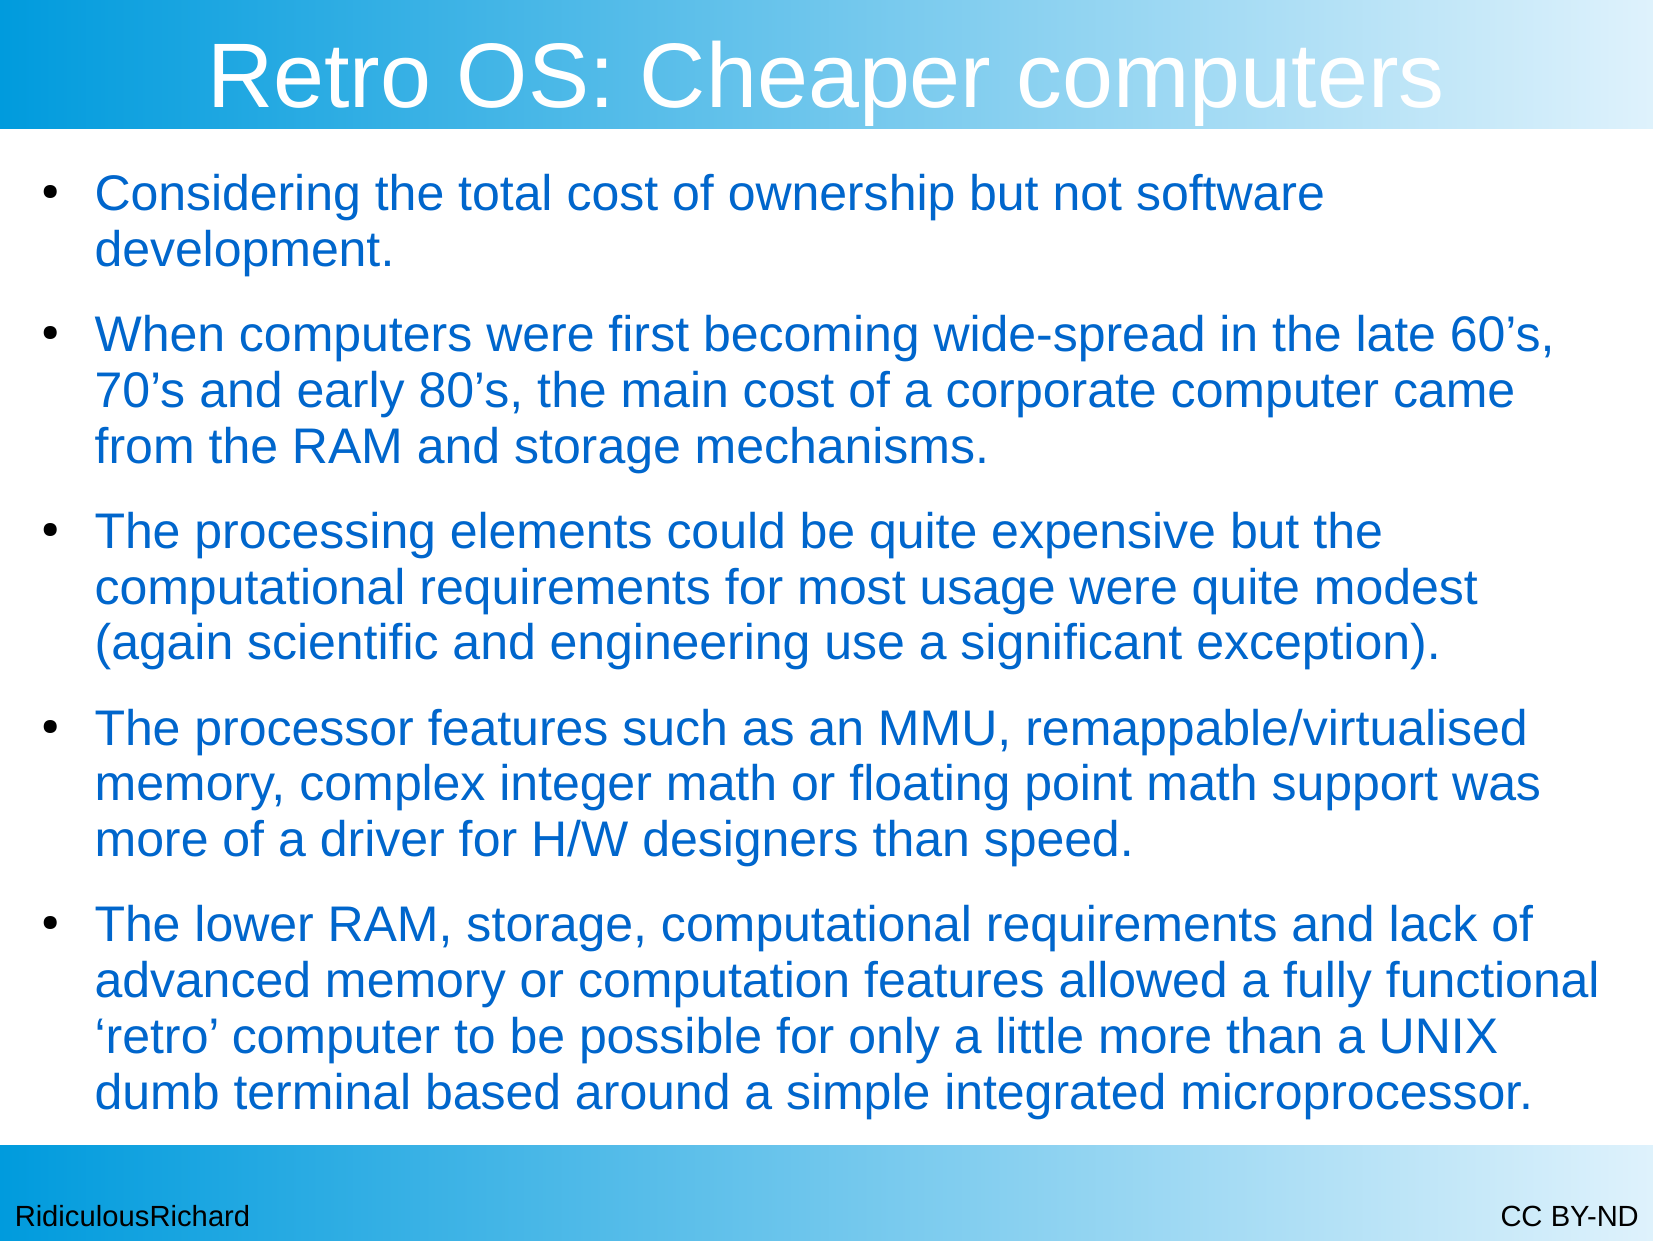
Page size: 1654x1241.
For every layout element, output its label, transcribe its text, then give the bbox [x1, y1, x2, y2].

title Retro OS: Cheaper computers [47, 0, 1607, 165]
list Considering the total cost of ownership but not software development. When computers were first becoming wide-spread in the late 60’s, 70’s and early 80’s, the main cost of a corporate computer came from the RAM and storage mechanisms. The processing elements could be quite expensive but the computational requirements for most usage were quite modest (again scientific and engineering use a significant exception). The processor features such as an MMU, remappable/virtualised memory, complex integer math or floating point math support was more of a driver for H/W designers than speed. The lower RAM, storage, computational requirements and lack of advanced memory or computation features allowed a fully functional ‘retro’ computer to be possible for only a little more than a UNIX dumb terminal based around a simple integrated microprocessor. [23, 165, 1630, 1123]
